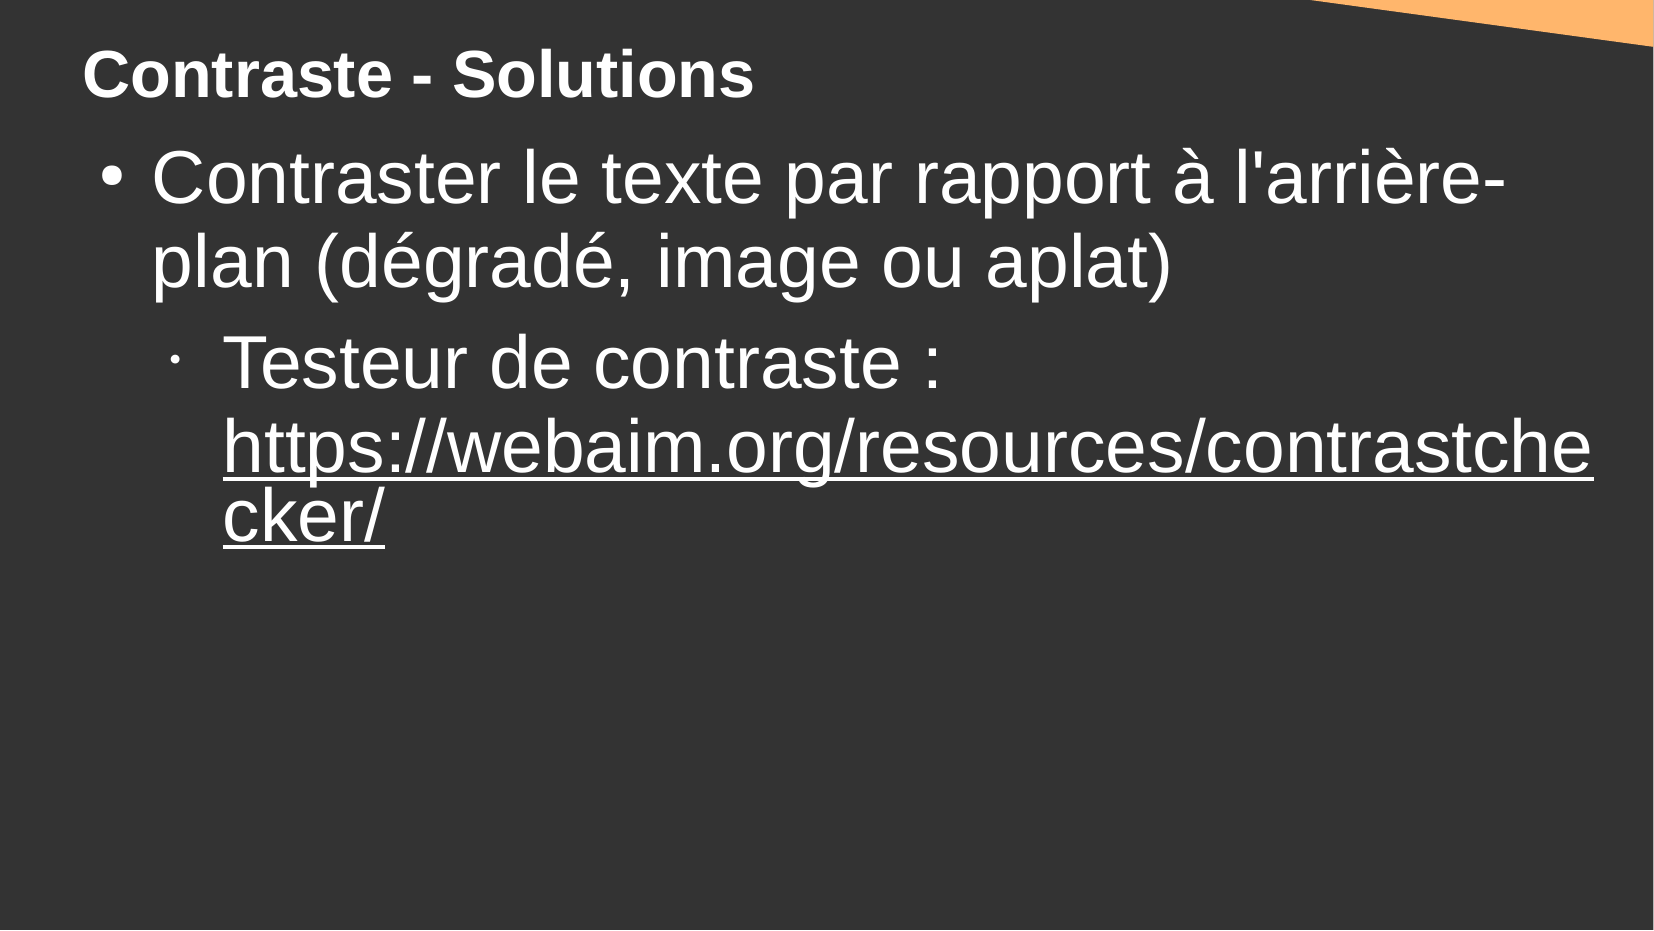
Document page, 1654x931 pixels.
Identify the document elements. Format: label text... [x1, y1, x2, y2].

text_box [1310, 0, 1654, 47]
title Contraste - Solutions [82, 37, 1571, 114]
list Contraster le texte par rapport à l'arrière-plan (dégradé, image ou aplat) Testeur de contraste : https://webaim.org/resources/contrastchecker/ [80, 135, 1620, 709]
